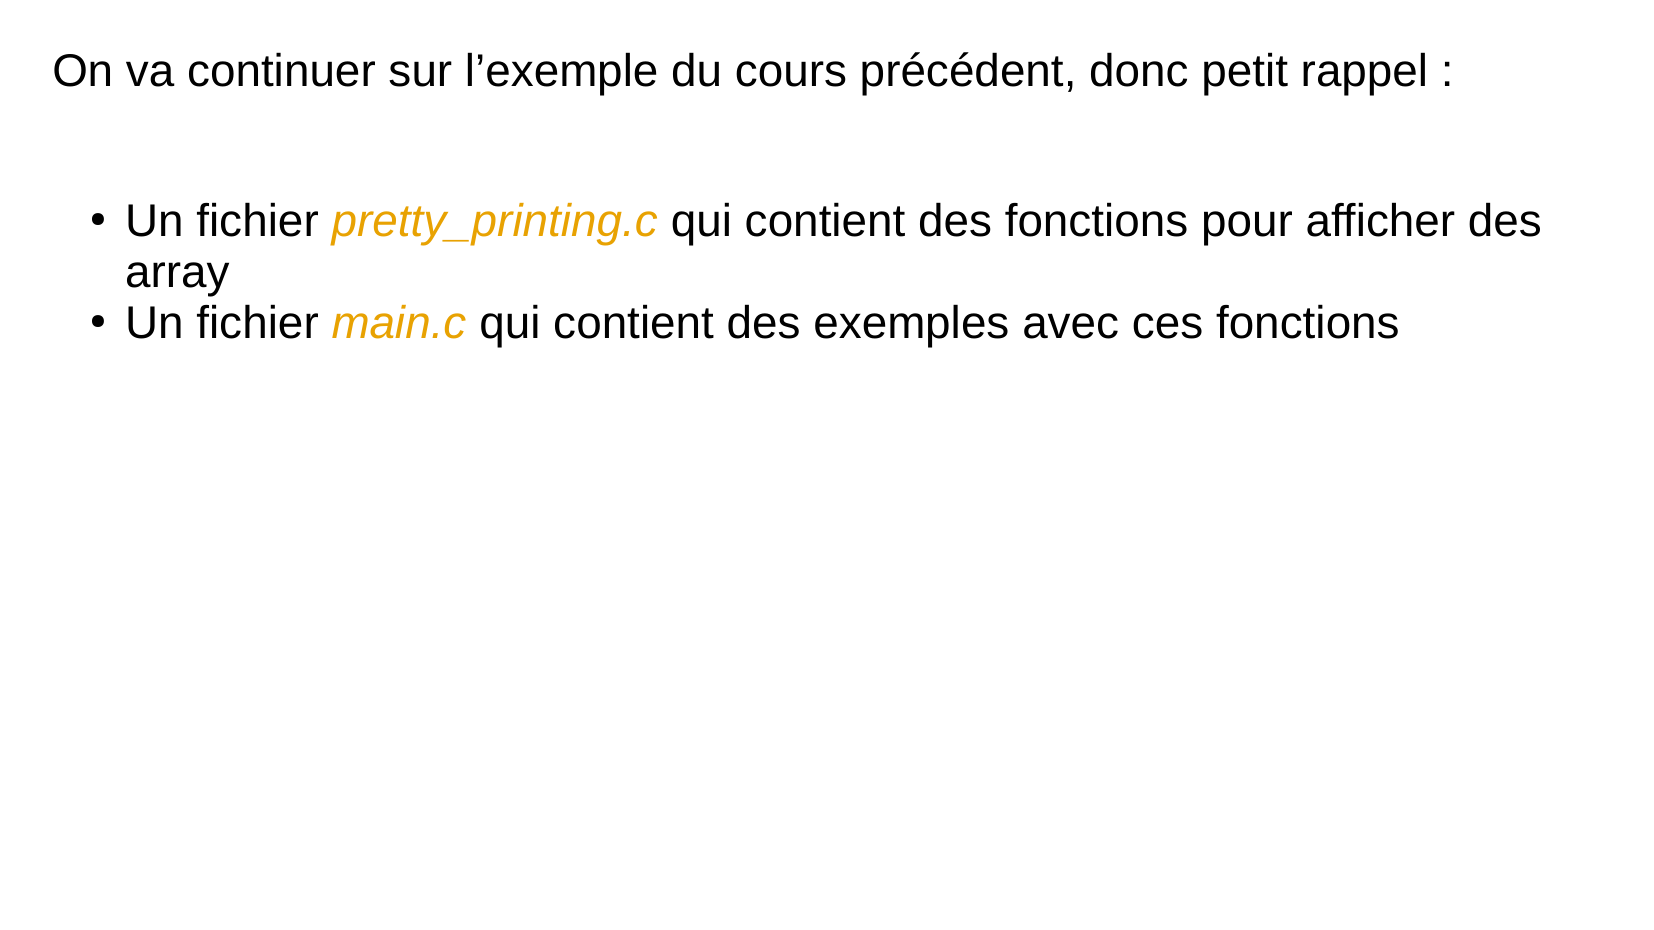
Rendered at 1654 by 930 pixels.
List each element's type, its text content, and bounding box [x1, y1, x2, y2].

text_box Un fichier pretty_printing.c qui contient des fonctions pour afficher des array Un fichier main.c qui contient des exemples avec ces fonctions [74, 187, 1575, 863]
text_box On va continuer sur l’exemple du cours précédent, donc petit rappel : [37, 37, 1612, 150]
